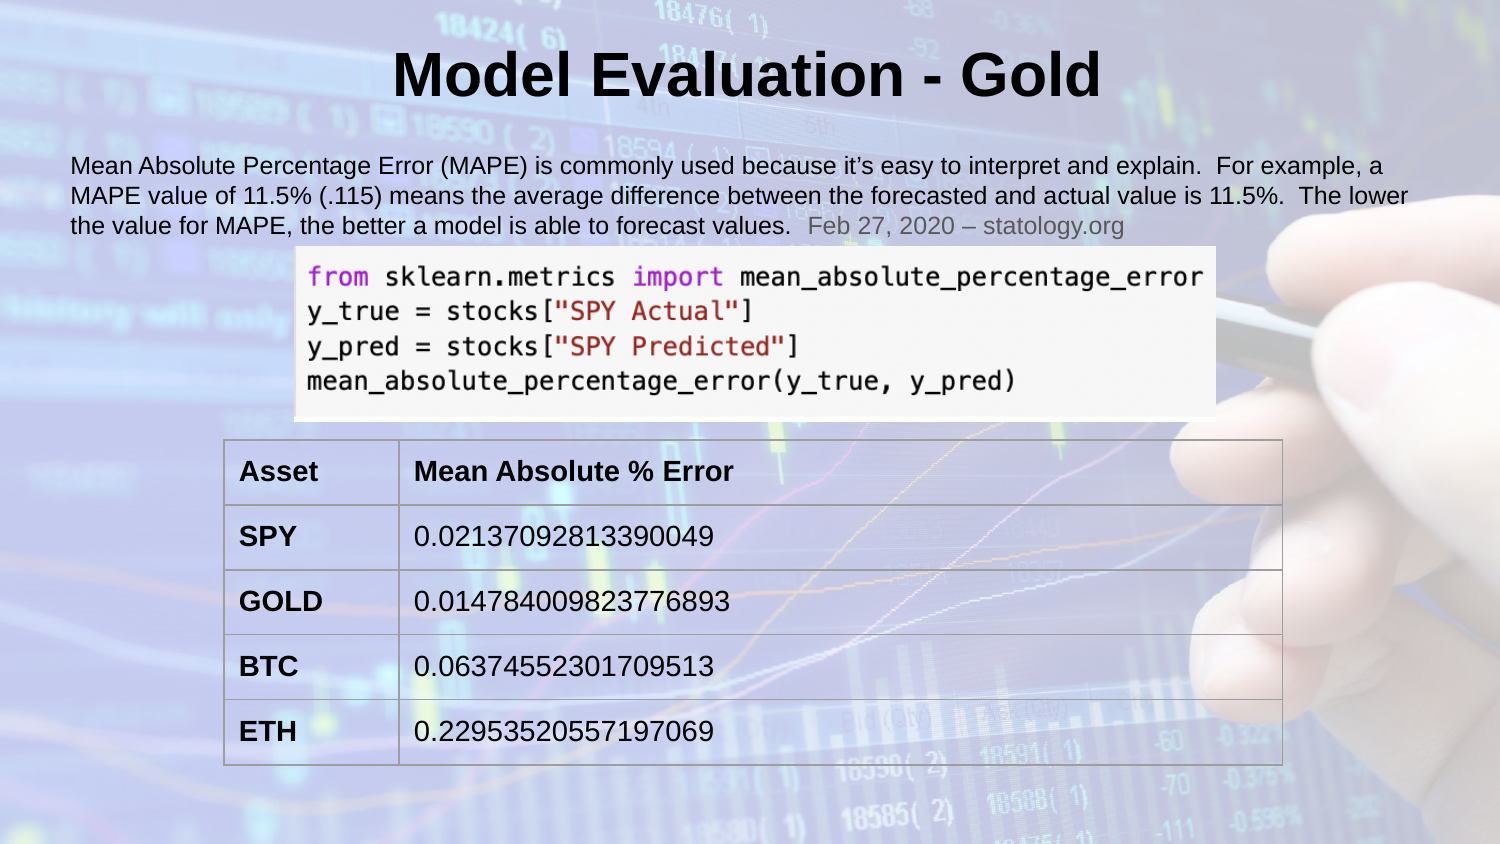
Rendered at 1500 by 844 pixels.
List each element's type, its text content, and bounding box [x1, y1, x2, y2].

table_cell SPY [225, 506, 398, 569]
table_header Mean Absolute % Error [400, 441, 1282, 504]
table_cell 0.02137092813390049 [400, 506, 1282, 569]
table_cell 0.22953520557197069 [400, 700, 1282, 764]
text_box Mean Absolute Percentage Error (MAPE) is commonly used because it’s easy to interpret and explain. For example, a MAPE value of 11.5% (.115) means the average difference between the forecasted and actual value is 11.5%. The lower the value for MAPE, the better a model is able to forecast values. Feb 27, 2020 – statology.org [55, 134, 1441, 255]
picture [0, 0, 1500, 844]
table_cell BTC [225, 635, 398, 699]
table_cell GOLD [225, 571, 398, 634]
table_cell 0.014784009823776893 [400, 571, 1282, 634]
table_cell 0.06374552301709513 [400, 635, 1282, 699]
table_header Asset [225, 441, 398, 504]
title Model Evaluation - Gold [49, 19, 1447, 114]
table_cell ETH [225, 700, 398, 764]
